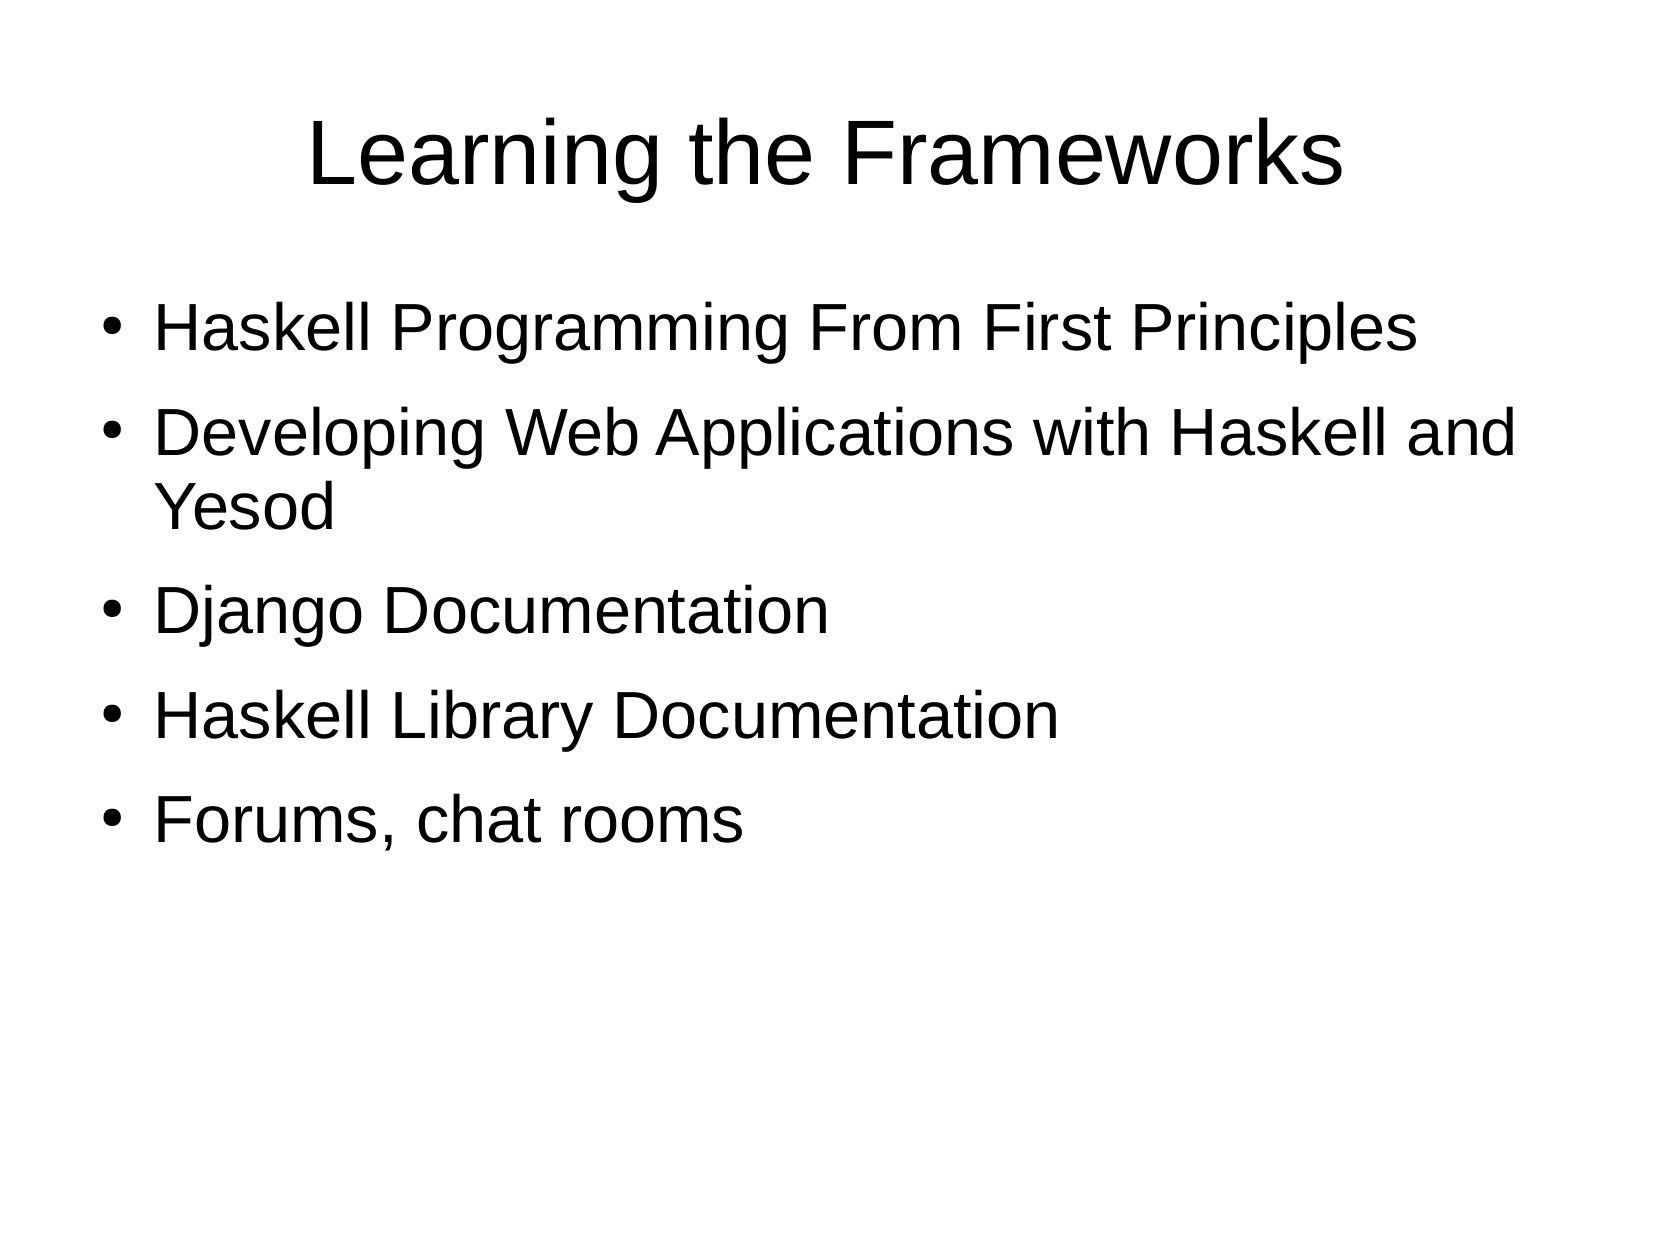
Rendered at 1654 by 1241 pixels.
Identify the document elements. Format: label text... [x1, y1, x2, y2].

title Learning the Frameworks [82, 49, 1571, 257]
list Haskell Programming From First Principles Developing Web Applications with Haskell and Yesod Django Documentation Haskell Library Documentation Forums, chat rooms [82, 290, 1571, 1010]
